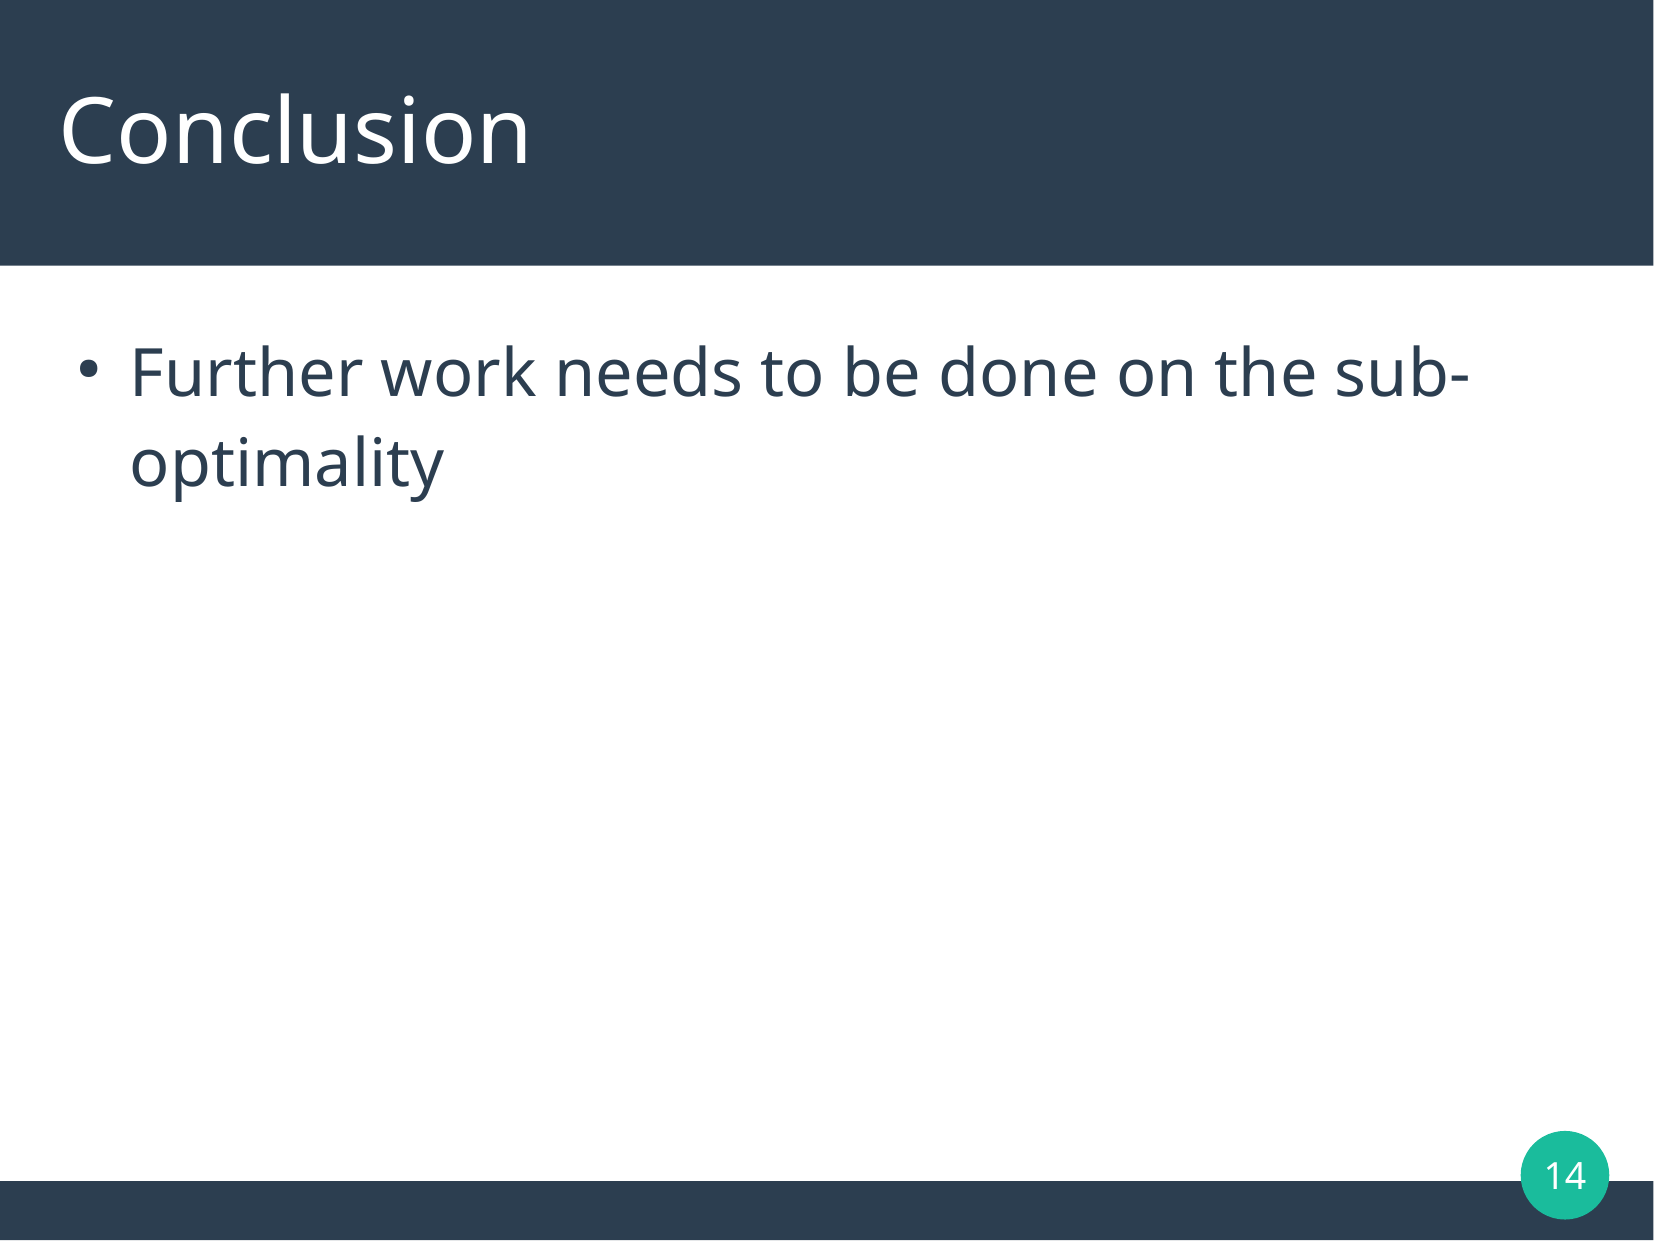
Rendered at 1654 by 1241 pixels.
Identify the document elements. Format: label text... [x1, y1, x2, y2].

title Conclusion [59, 49, 1595, 207]
list Further work needs to be done on the sub-optimality [59, 324, 1595, 1152]
